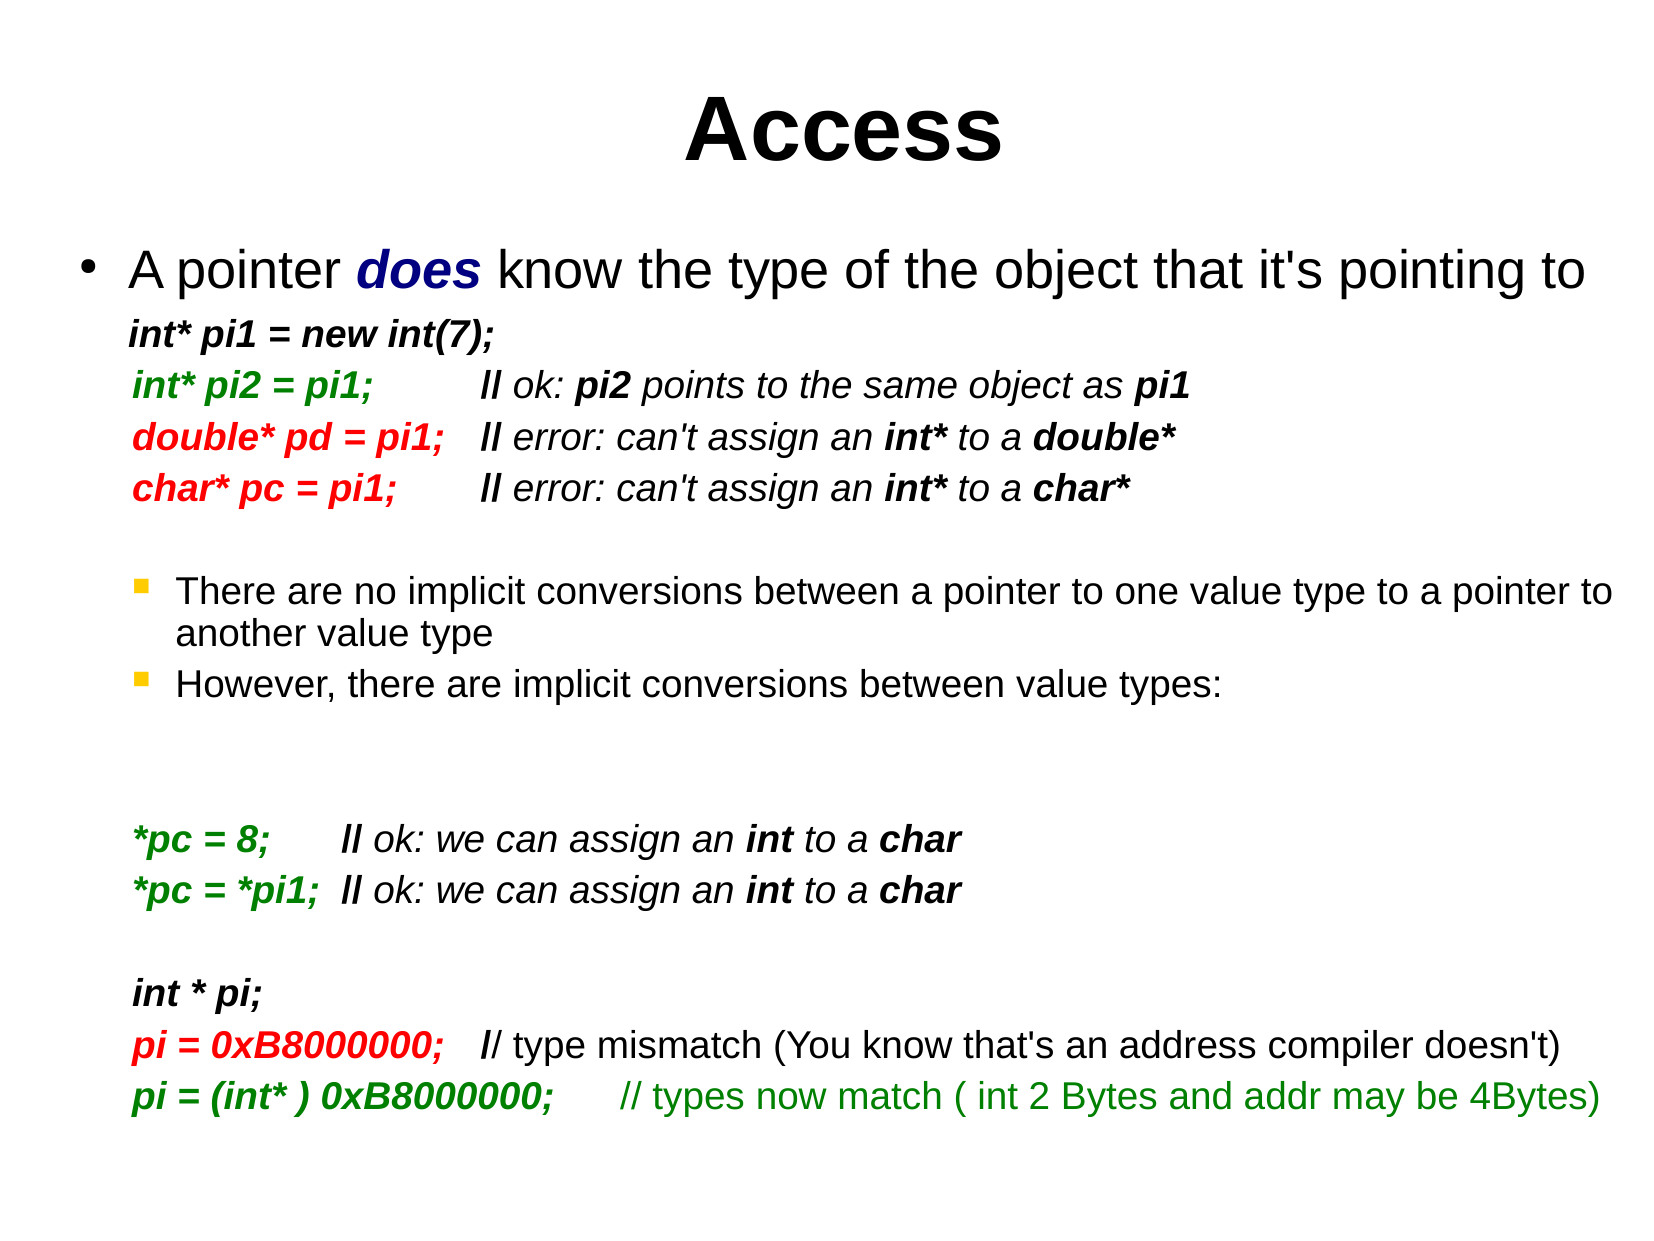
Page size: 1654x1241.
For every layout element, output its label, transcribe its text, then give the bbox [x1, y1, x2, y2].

title Access [82, 0, 1571, 234]
list A pointer does know the type of the object that it's pointing to int* pi1 = new int(7); int* pi2 = pi1; // ok: pi2 points to the same object as pi1 double* pd = pi1; // error: can't assign an int* to a double* char* pc = pi1; // error: can't assign an int* to a char* There are no implicit conversions between a pointer to one value type to a pointer to another value type However, there are implicit conversions between value types: *pc = 8; // ok: we can assign an int to a char *pc = *pi1; // ok: we can assign an int to a char int * pi; pi = 0xB8000000; // type mismatch (You know that's an address compiler doesn't) pi = (int* ) 0xB8000000; // types now match ( int 2 Bytes and addr may be 4Bytes) [47, 234, 1630, 1146]
